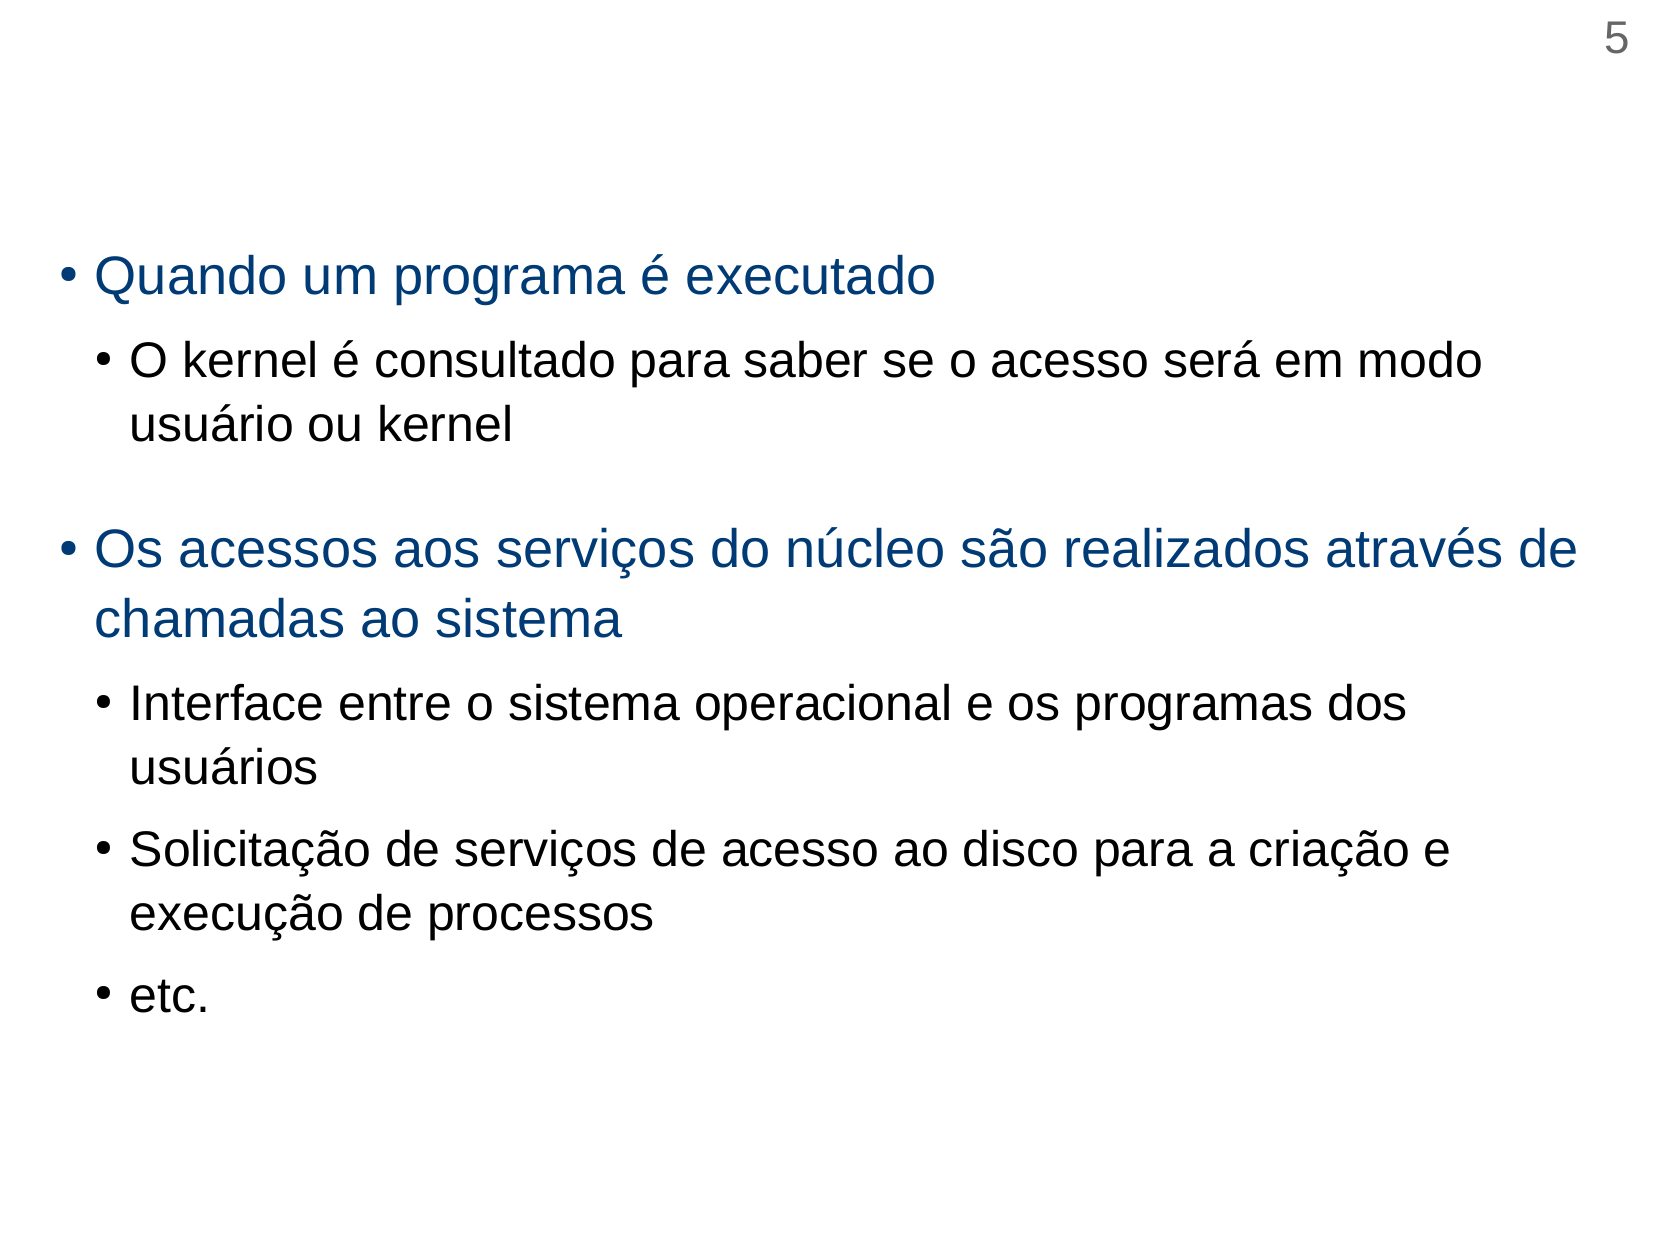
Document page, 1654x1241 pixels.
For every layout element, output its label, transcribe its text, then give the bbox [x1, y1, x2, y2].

list Quando um programa é executado O kernel é consultado para saber se o acesso será em modo usuário ou kernel Os acessos aos serviços do núcleo são realizados através de chamadas ao sistema Interface entre o sistema operacional e os programas dos usuários Solicitação de serviços de acesso ao disco para a criação e execução de processos etc. [59, 236, 1595, 1211]
